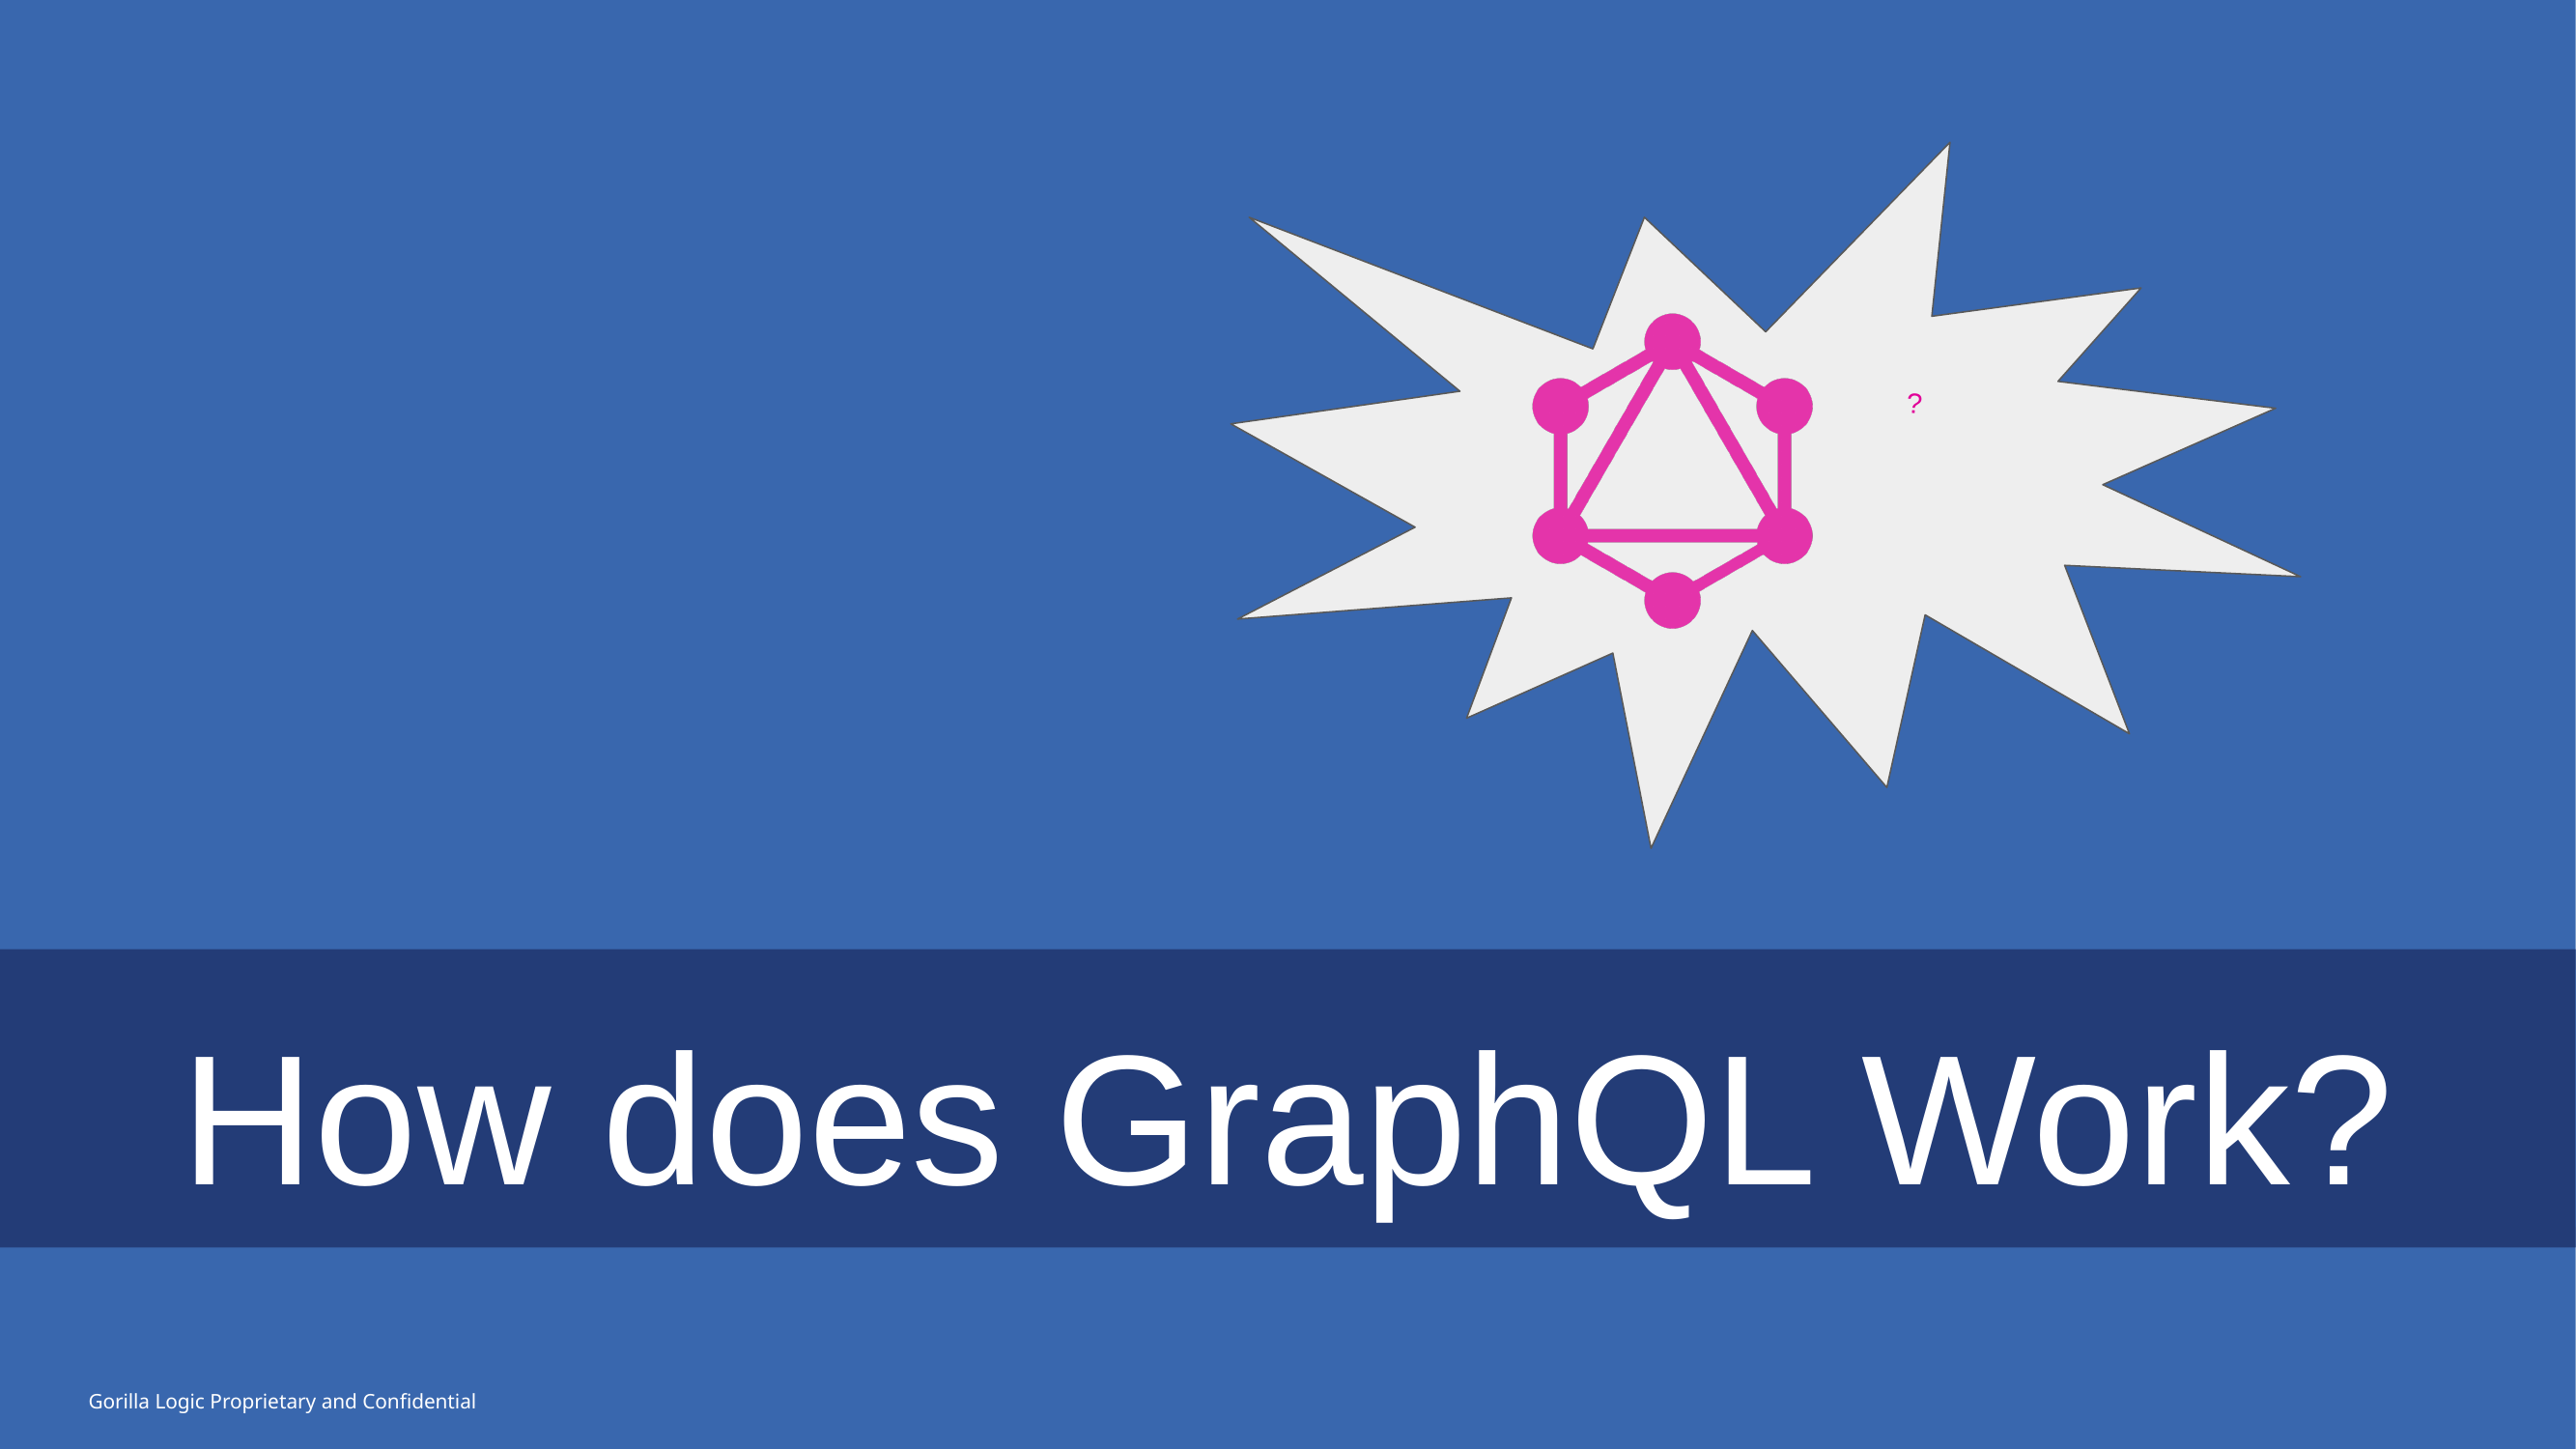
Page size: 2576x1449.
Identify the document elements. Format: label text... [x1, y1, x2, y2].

text_box [1607, 216, 1743, 310]
picture [1512, 310, 1833, 632]
text_box [1753, 142, 2301, 788]
title How does GraphQL Work? [0, 949, 2576, 1248]
text_box Gorilla Logic Proprietary and Confidential [77, 1385, 608, 1411]
text_box ? [1833, 374, 1984, 617]
text_box [1231, 216, 1752, 849]
